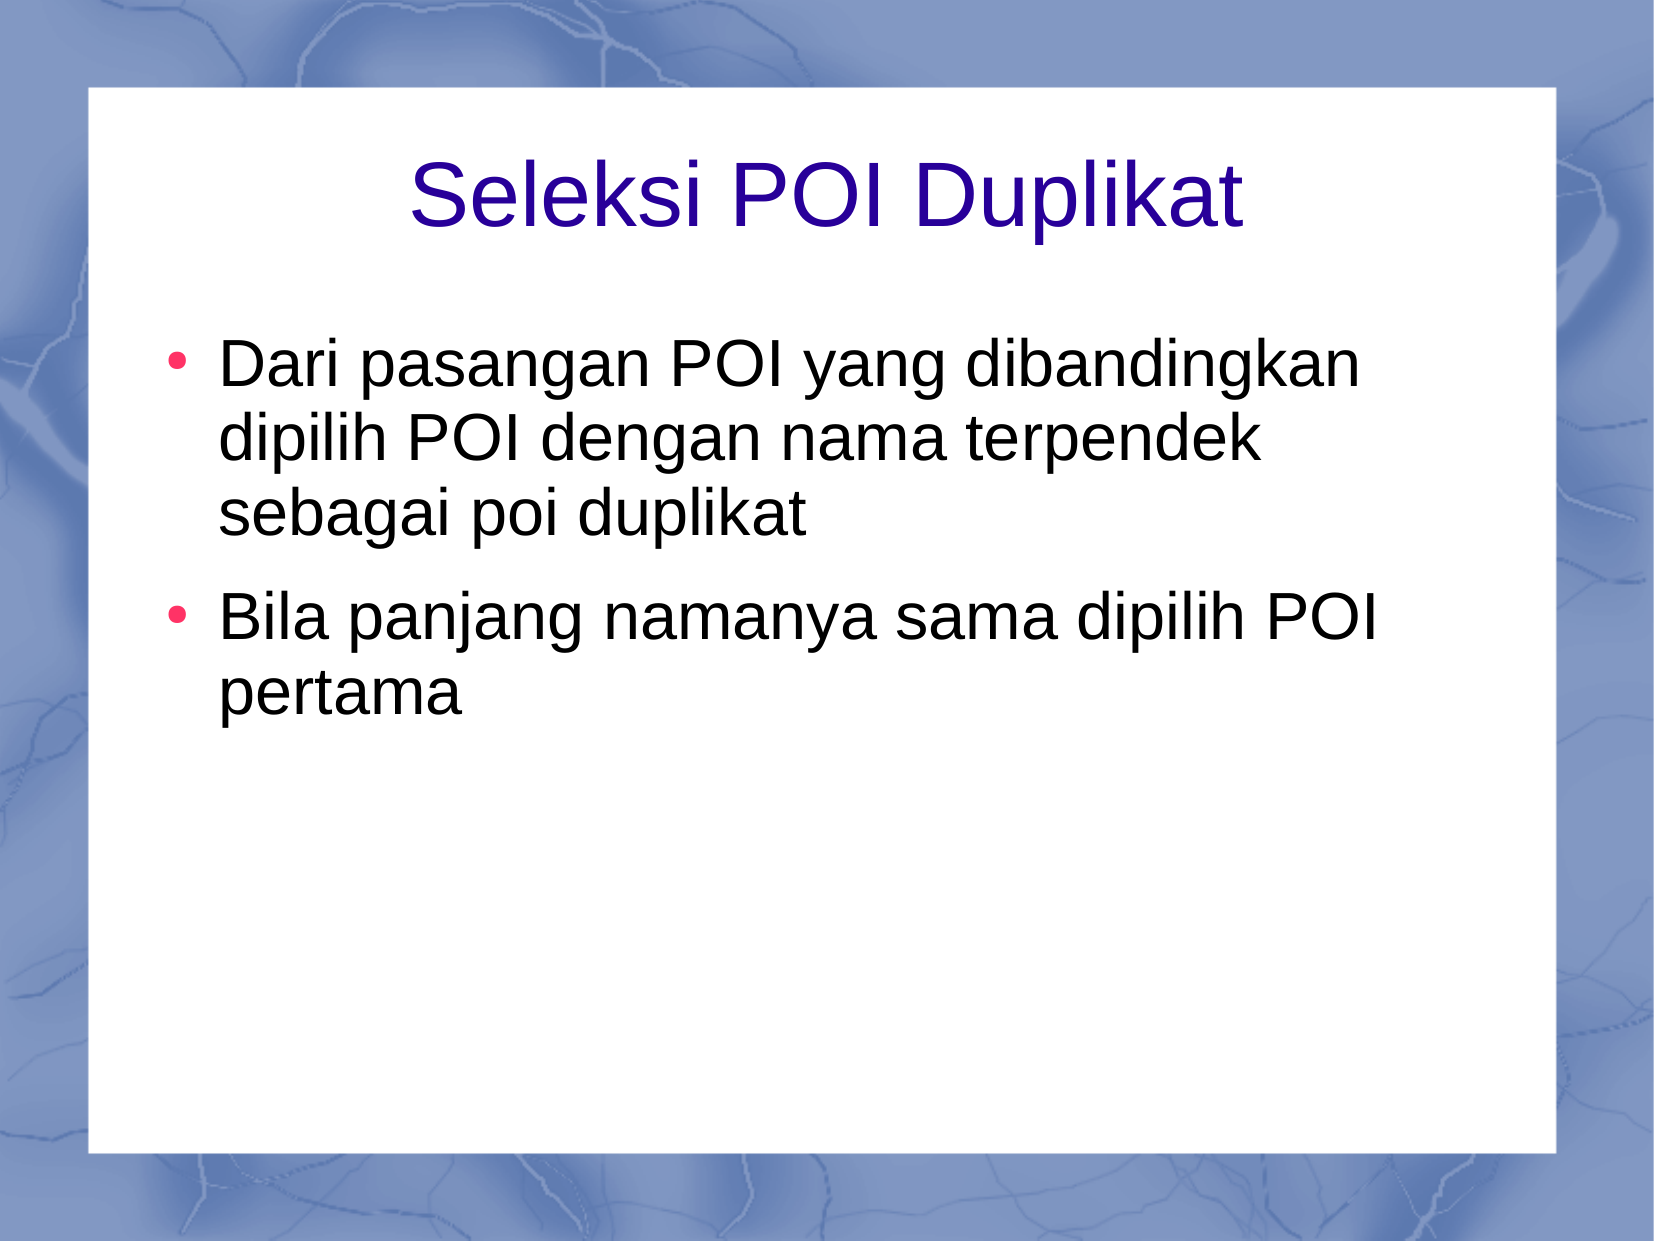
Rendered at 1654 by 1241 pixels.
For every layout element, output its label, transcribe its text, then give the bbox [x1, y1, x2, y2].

picture [0, 0, 1654, 1241]
list Dari pasangan POI yang dibandingkan dipilih POI dengan nama terpendek sebagai poi duplikat Bila panjang namanya sama dipilih POI pertama [147, 325, 1506, 1010]
title Seleksi POI Duplikat [118, 90, 1536, 298]
